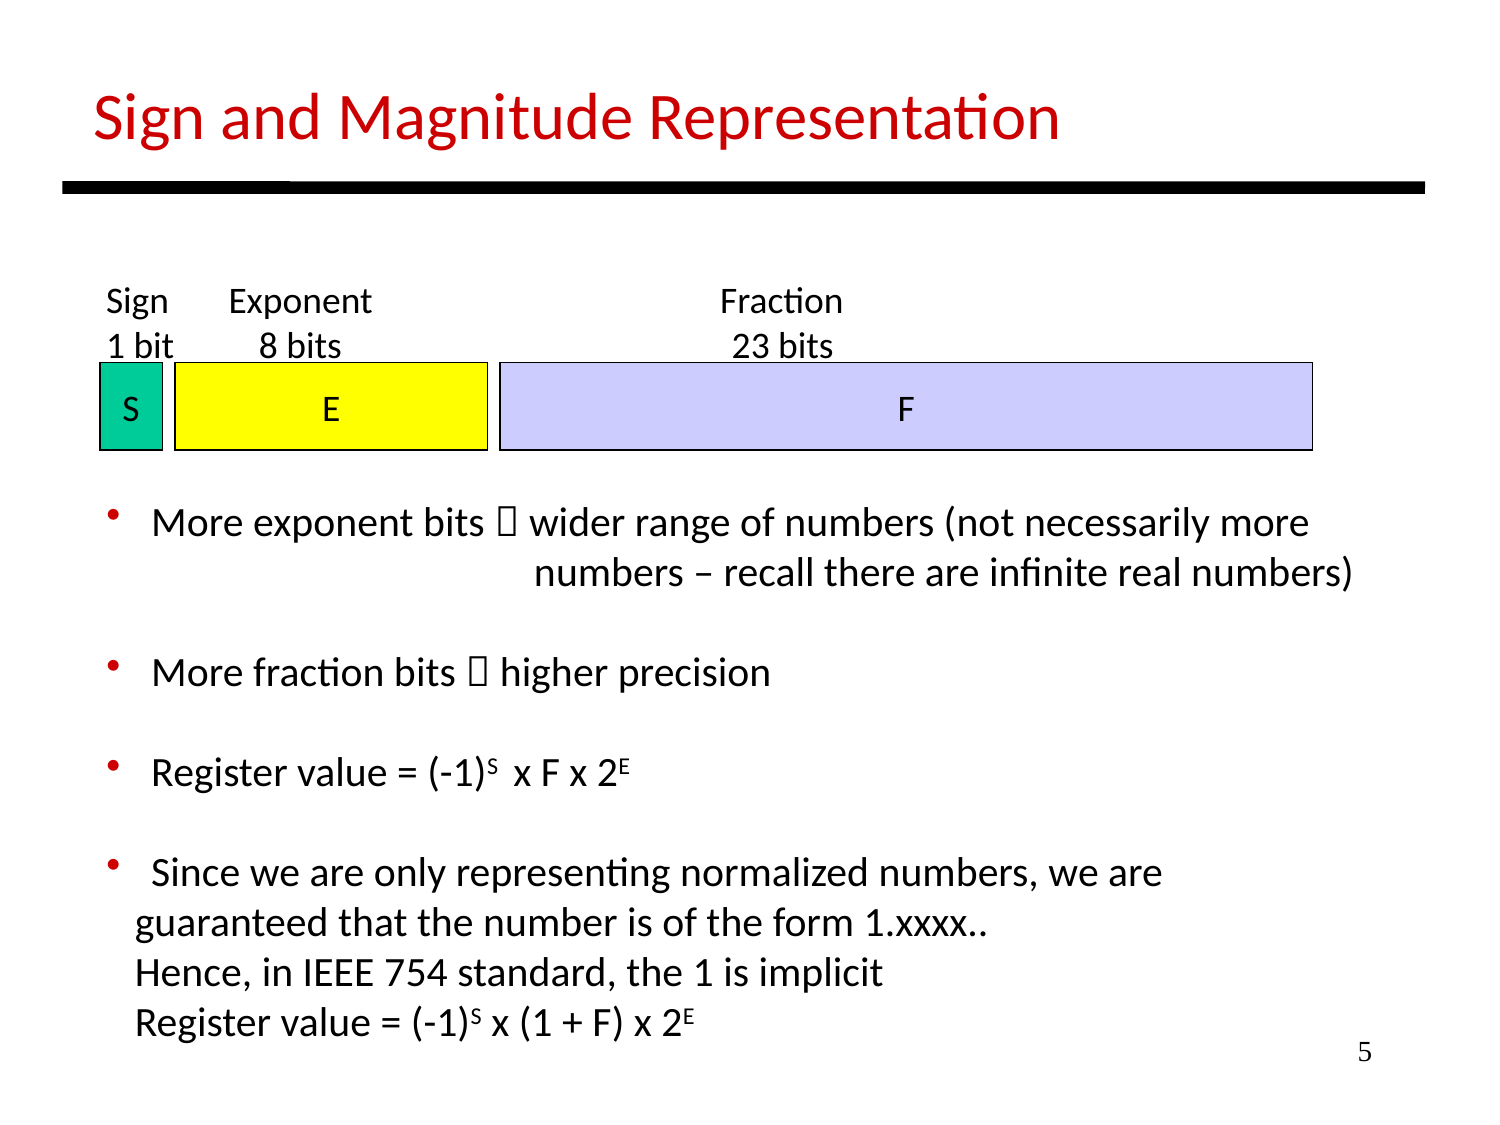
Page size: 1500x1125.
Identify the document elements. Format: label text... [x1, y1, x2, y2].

text_box E [174, 362, 488, 450]
text_box Sign Exponent Fraction 1 bit 8 bits 23 bits [91, 268, 861, 374]
text_box Sign and Magnitude Representation [78, 65, 1077, 160]
slide_number <number> [1074, 1025, 1388, 1100]
text_box More exponent bits  wider range of numbers (not necessarily more numbers – recall there are infinite real numbers) More fraction bits  higher precision Register value = (-1)S x F x 2E Since we are only representing normalized numbers, we are guaranteed that the number is of the form 1.xxxx.. Hence, in IEEE 754 standard, the 1 is implicit Register value = (-1)S x (1 + F) x 2E [91, 487, 1370, 1053]
text_box F [499, 362, 1313, 450]
text_box S [99, 362, 163, 450]
